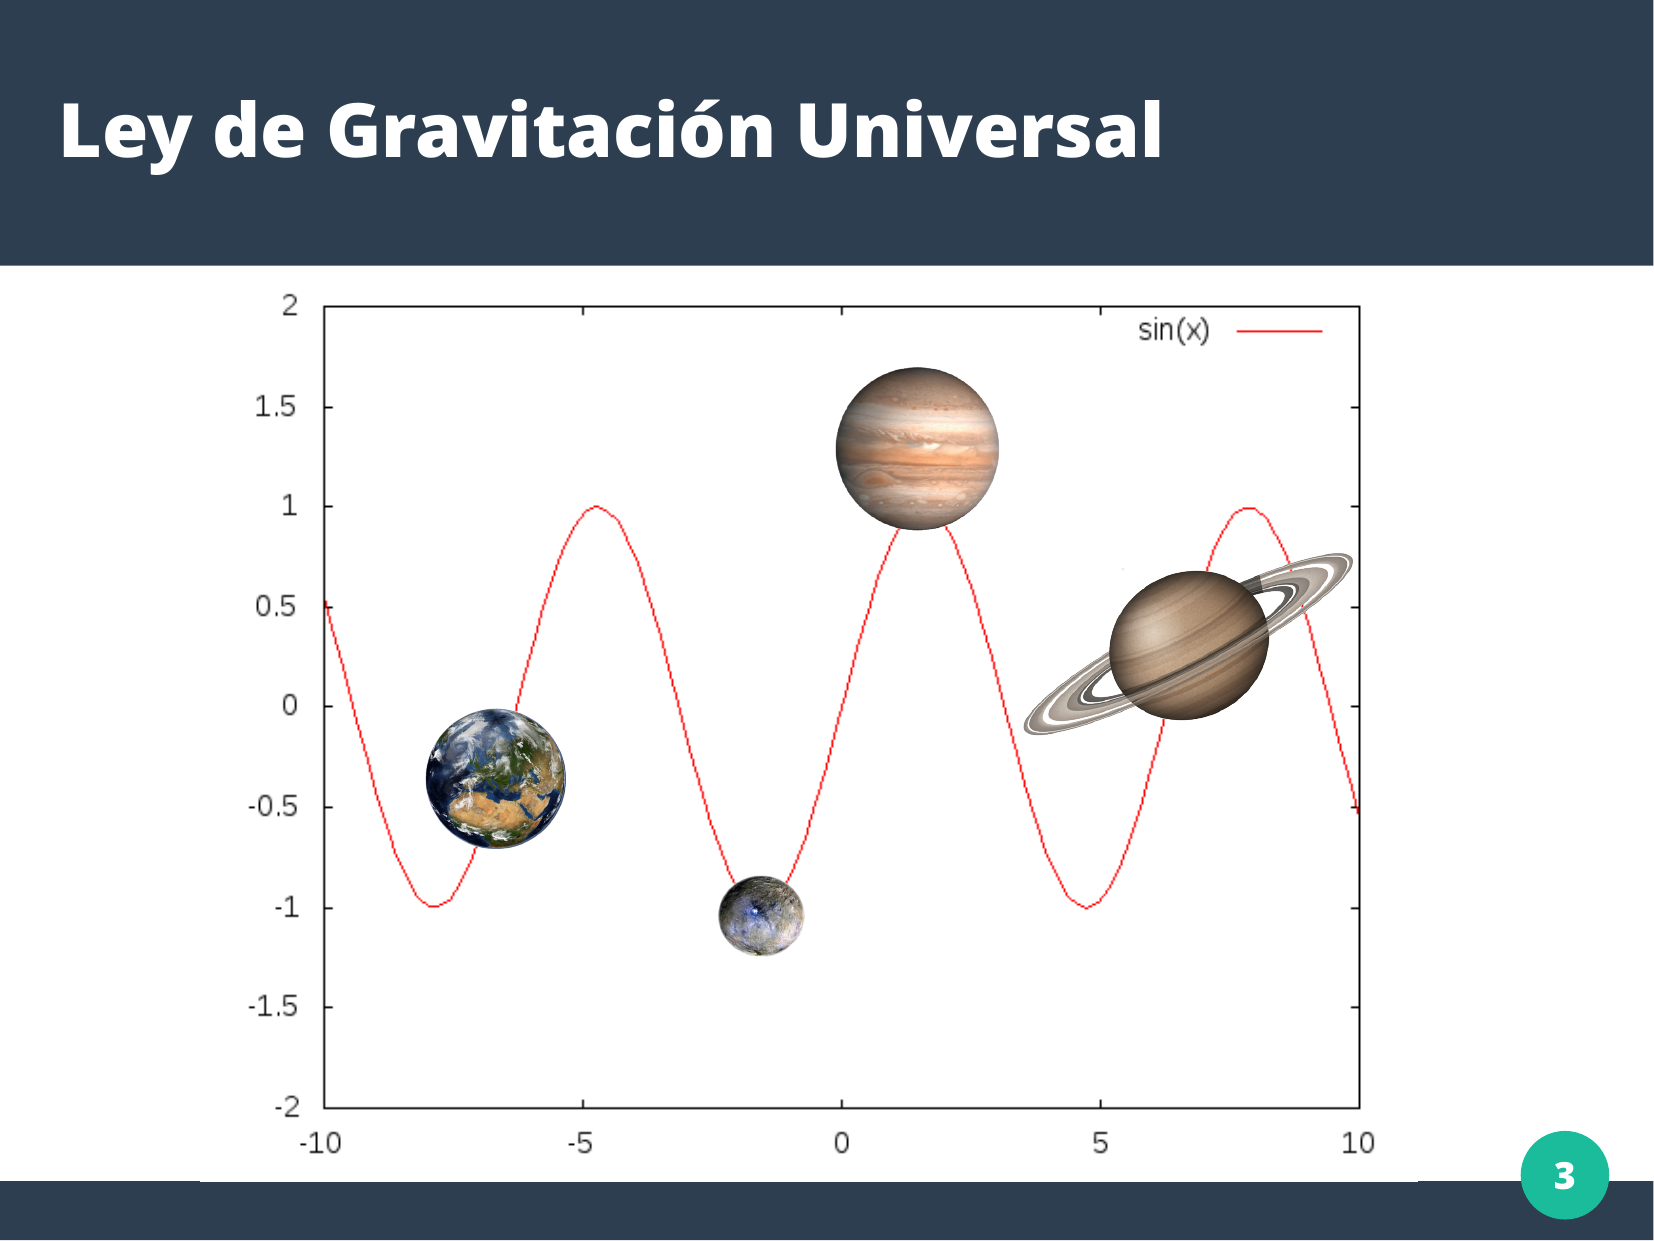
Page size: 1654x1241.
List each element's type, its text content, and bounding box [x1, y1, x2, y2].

title Ley de Gravitación Universal [59, 49, 1595, 207]
picture [200, 268, 1418, 1182]
